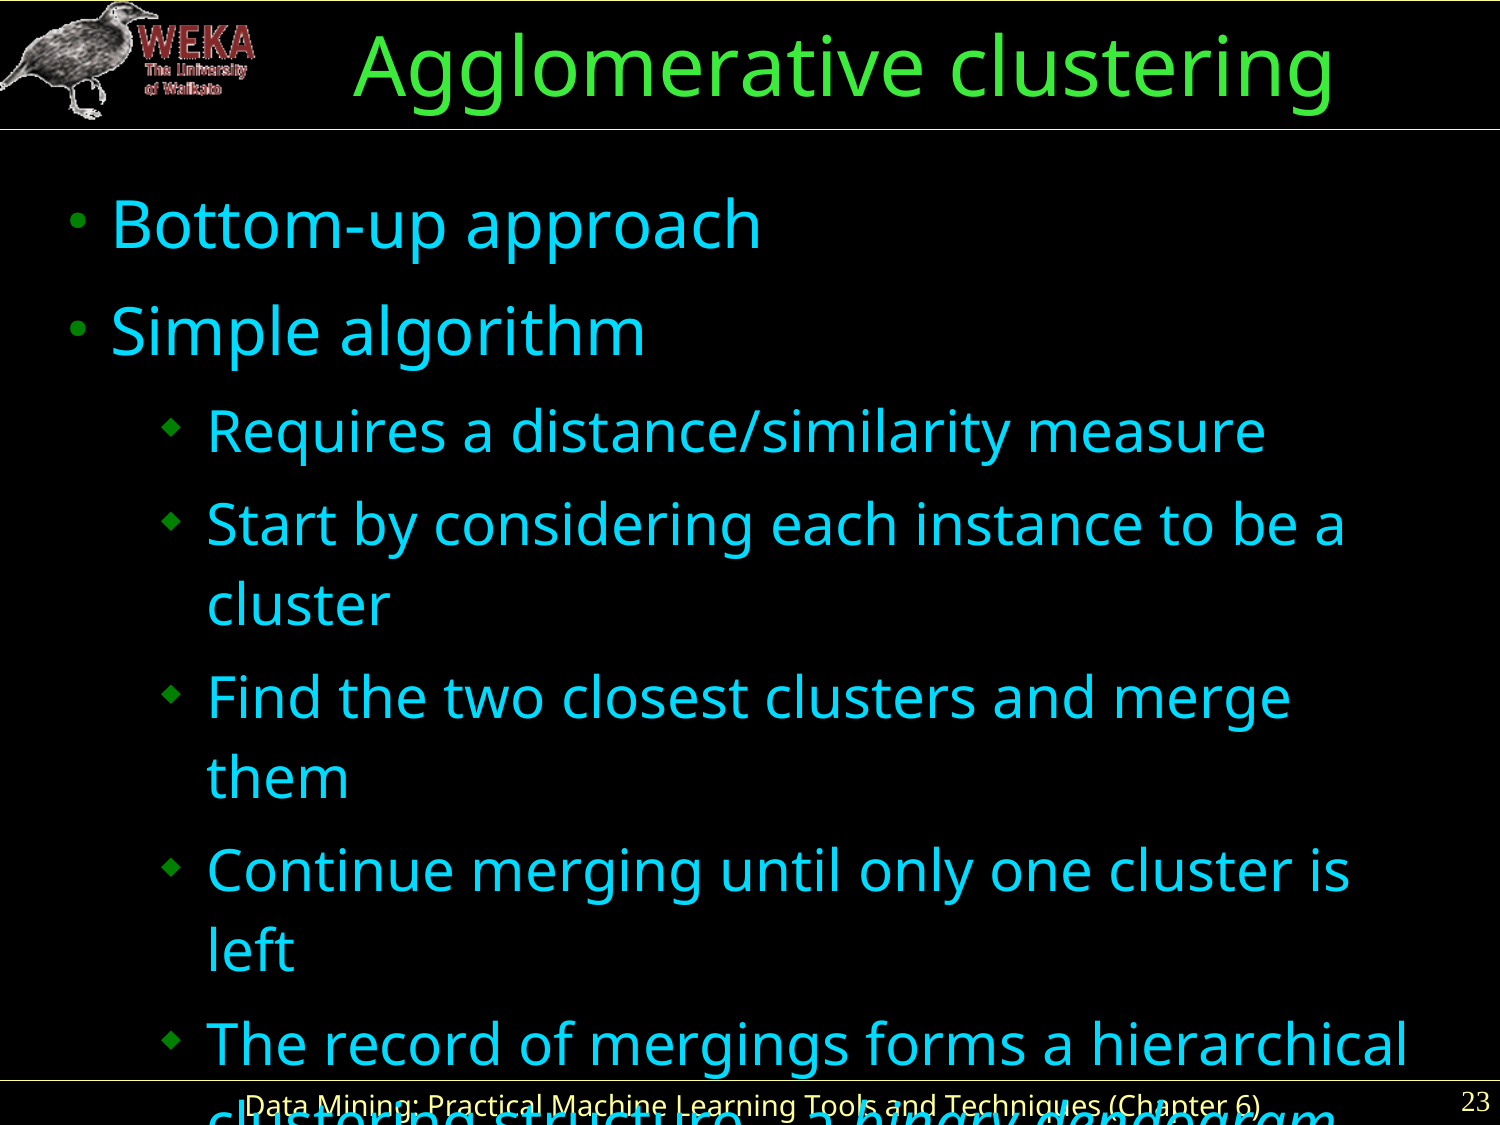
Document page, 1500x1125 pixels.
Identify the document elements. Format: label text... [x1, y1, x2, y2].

title Agglomerative clustering [353, 0, 1429, 159]
list Bottom-up approach Simple algorithm Requires a distance/similarity measure Start by considering each instance to be a cluster Find the two closest clusters and merge them Continue merging until only one cluster is left The record of mergings forms a hierarchical clustering structure – a binary dendogram [67, 177, 1418, 1093]
picture [0, 1, 266, 129]
